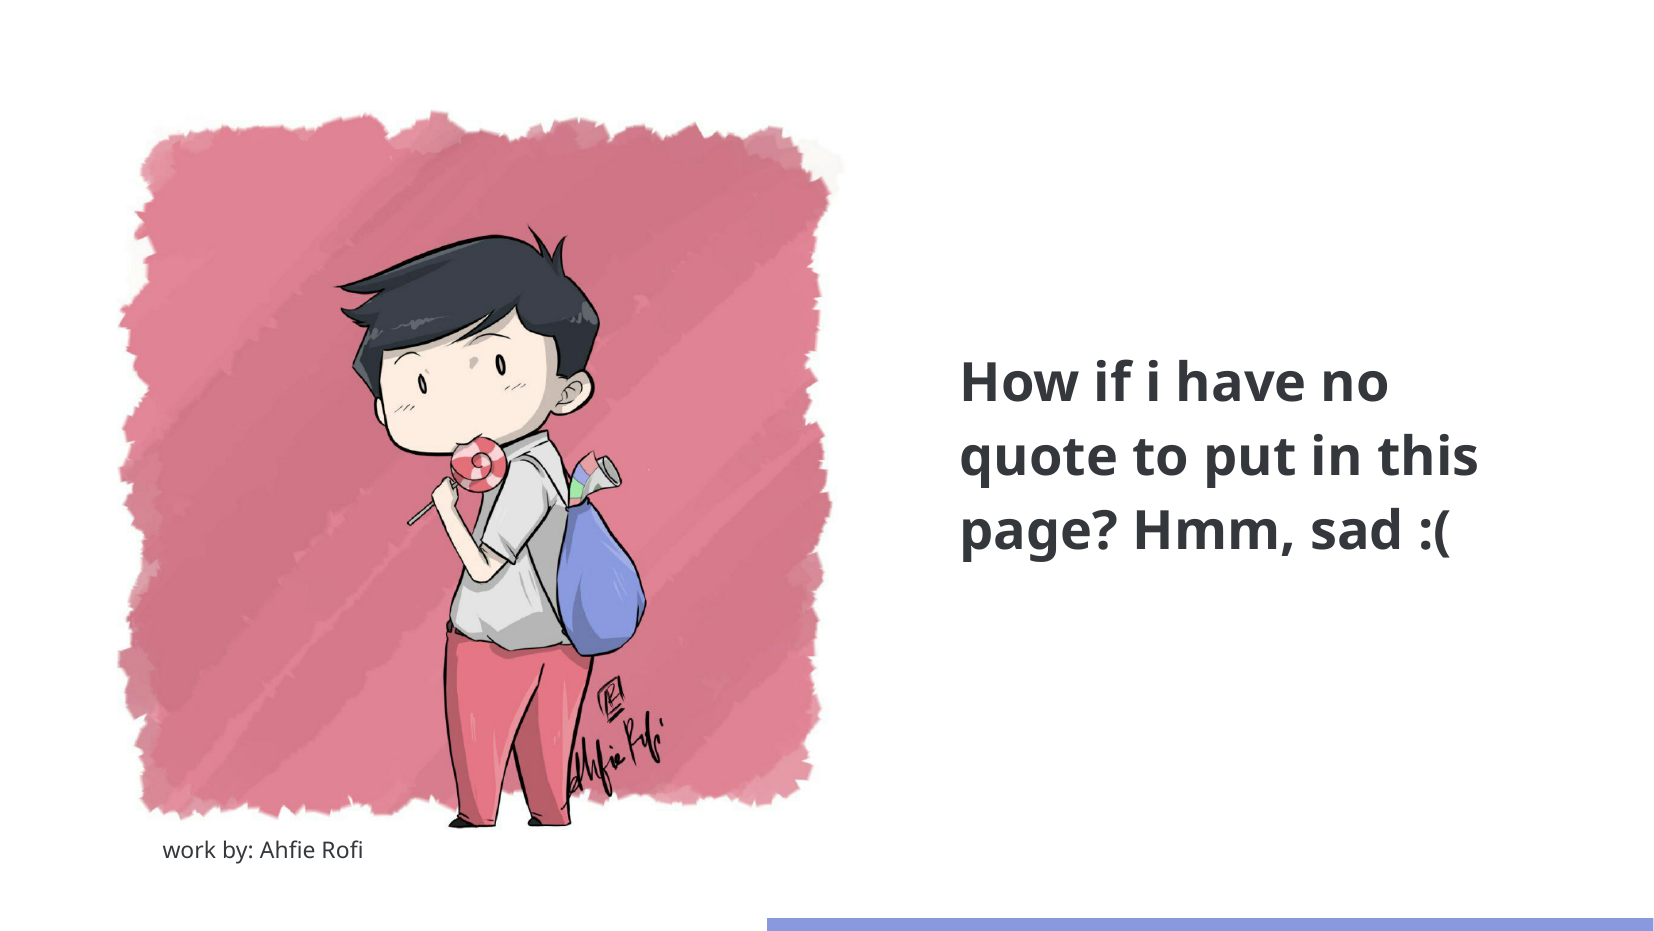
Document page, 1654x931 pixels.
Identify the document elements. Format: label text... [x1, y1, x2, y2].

picture [88, 81, 857, 849]
picture [767, 918, 1654, 931]
text_box work by: Ahfie Rofi [147, 826, 473, 886]
text_box How if i have no quote to put in this page? Hmm, sad :( [944, 336, 1536, 658]
